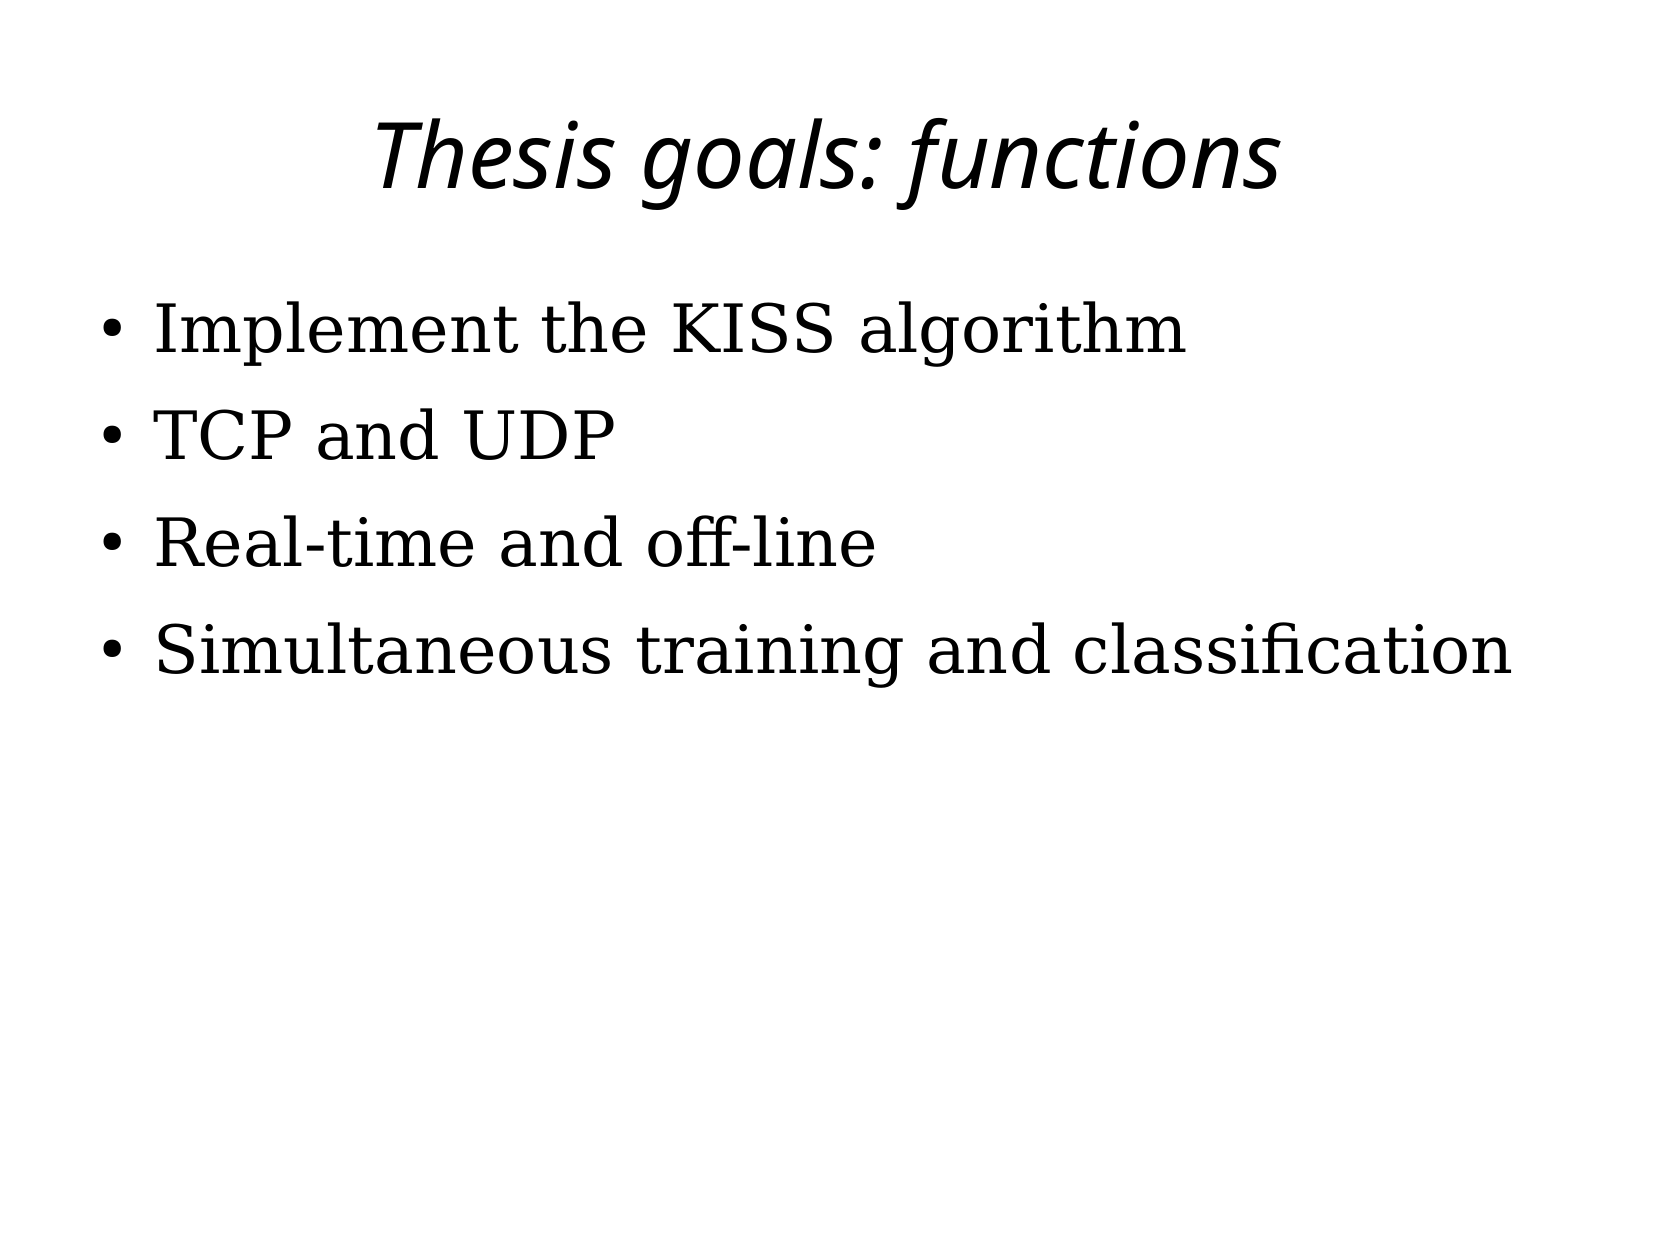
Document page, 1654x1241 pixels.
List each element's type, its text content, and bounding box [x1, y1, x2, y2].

title Thesis goals: functions [82, 49, 1571, 257]
list Implement the KISS algorithm TCP and UDP Real-time and off-line Simultaneous training and classification [82, 290, 1571, 1109]
